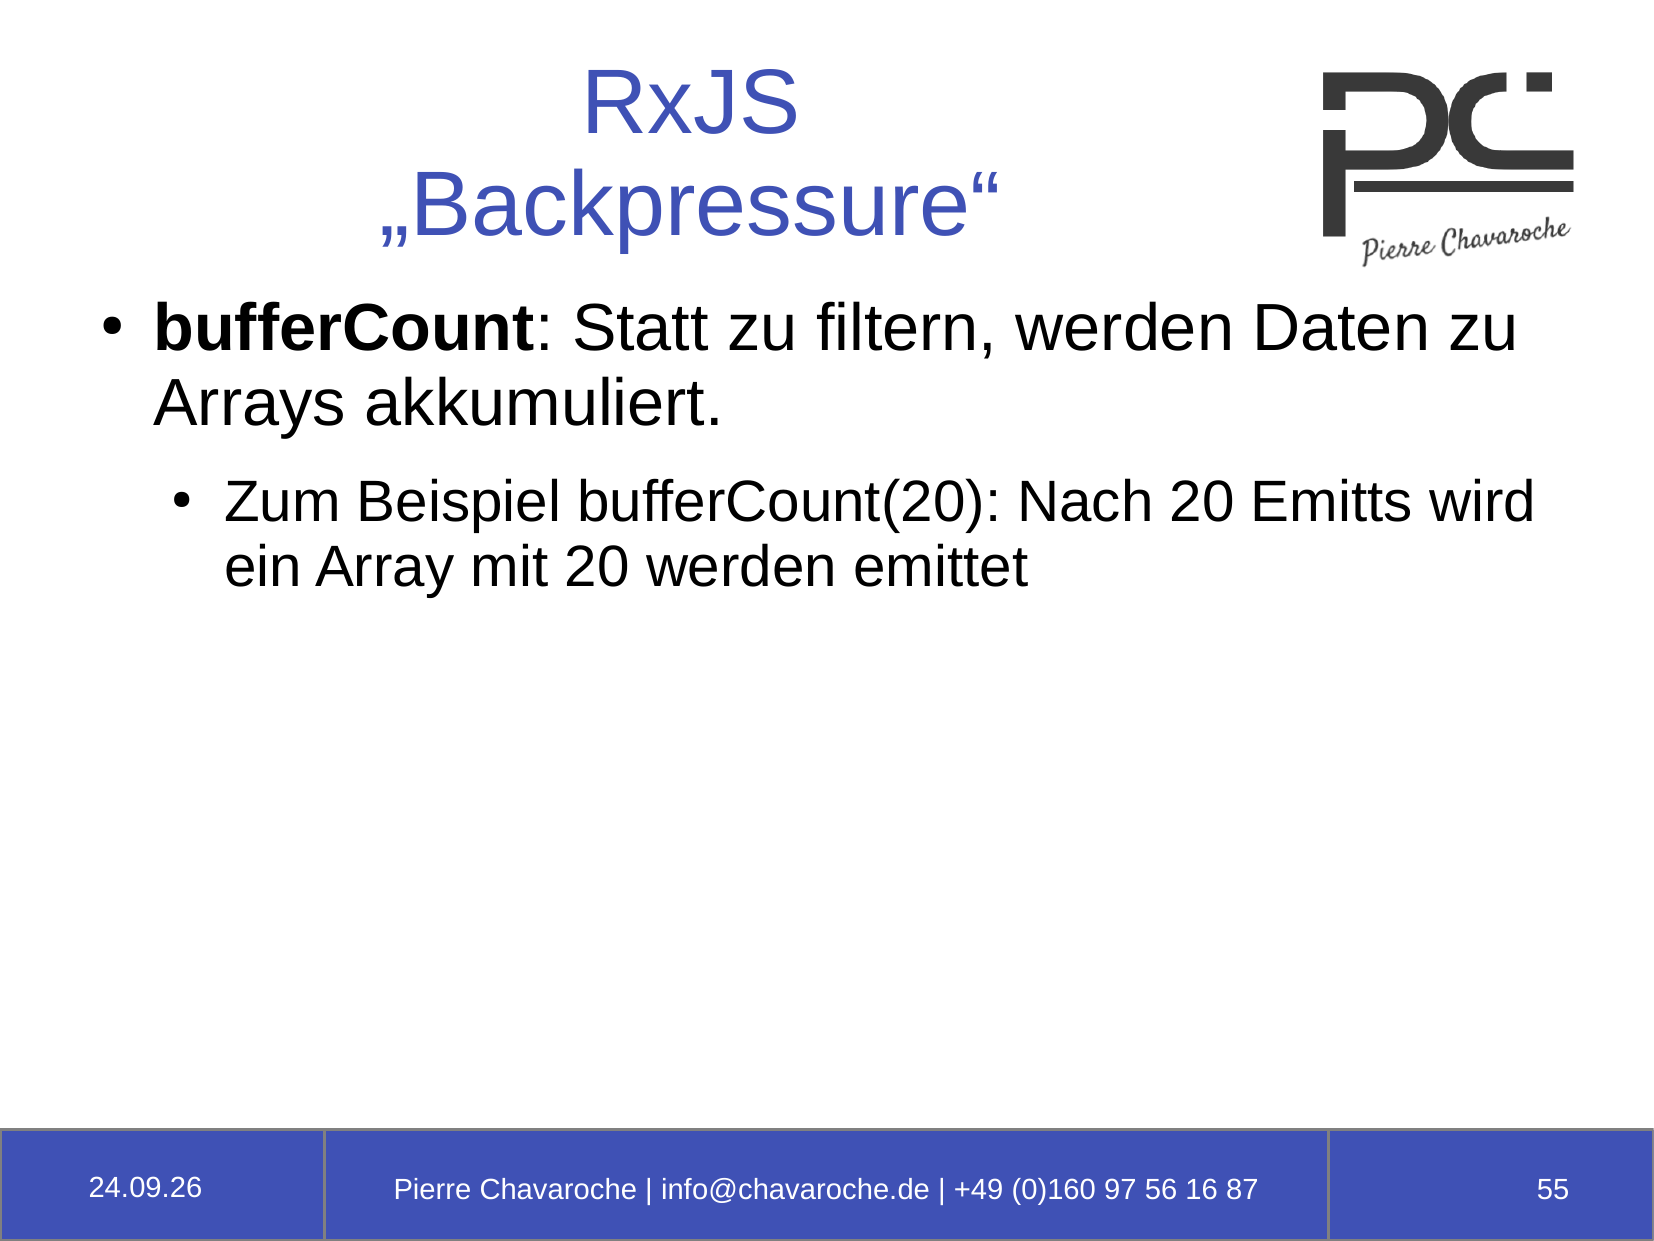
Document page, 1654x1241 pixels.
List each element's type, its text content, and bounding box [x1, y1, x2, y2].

list bufferCount: Statt zu filtern, werden Daten zu Arrays akkumuliert. Zum Beispiel bufferCount(20): Nach 20 Emitts wird ein Array mit 20 werden emittet [82, 290, 1571, 1109]
picture [1307, 29, 1589, 311]
title RxJS „Backpressure“ [82, 49, 1300, 257]
